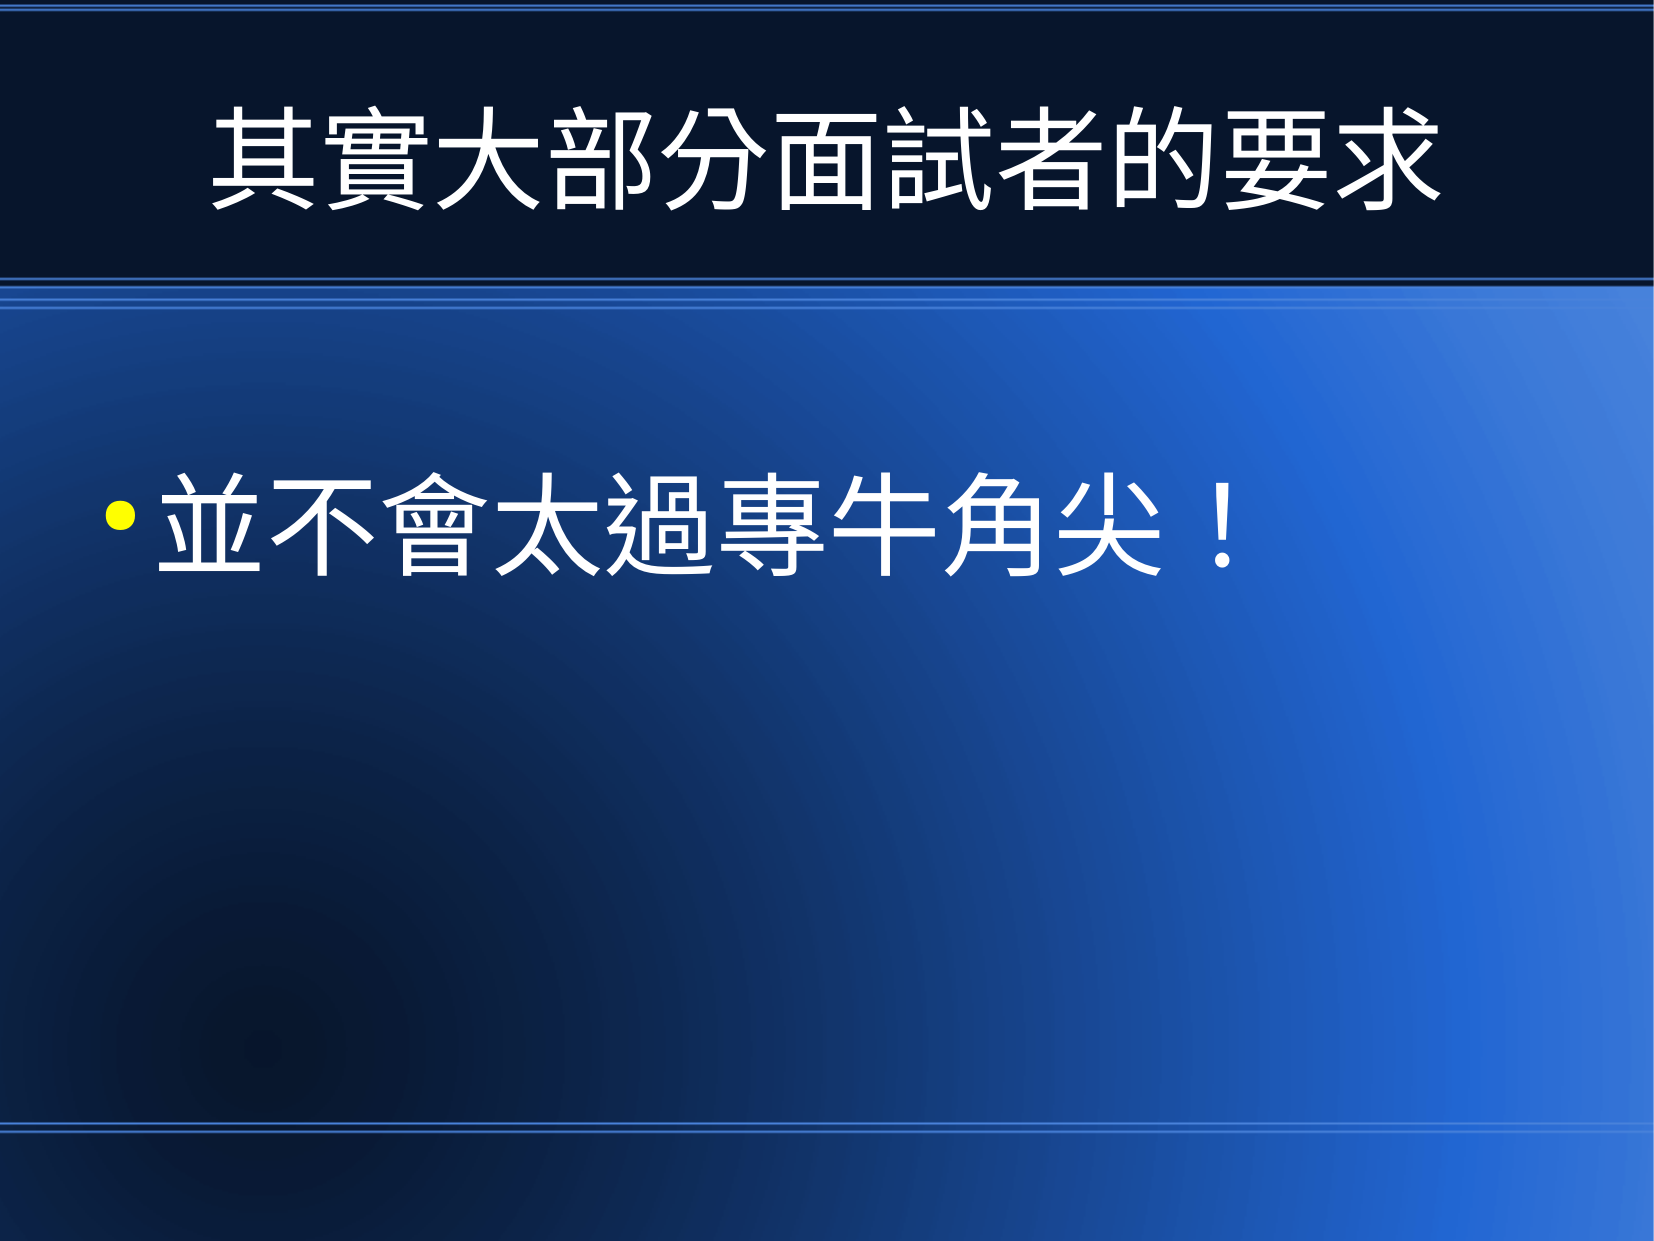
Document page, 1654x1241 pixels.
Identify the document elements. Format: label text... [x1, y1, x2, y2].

title 其實大部分面試者的要求 [82, 49, 1571, 257]
list 並不會太過專牛角尖！ [82, 355, 1571, 1241]
picture [0, 0, 1654, 1241]
